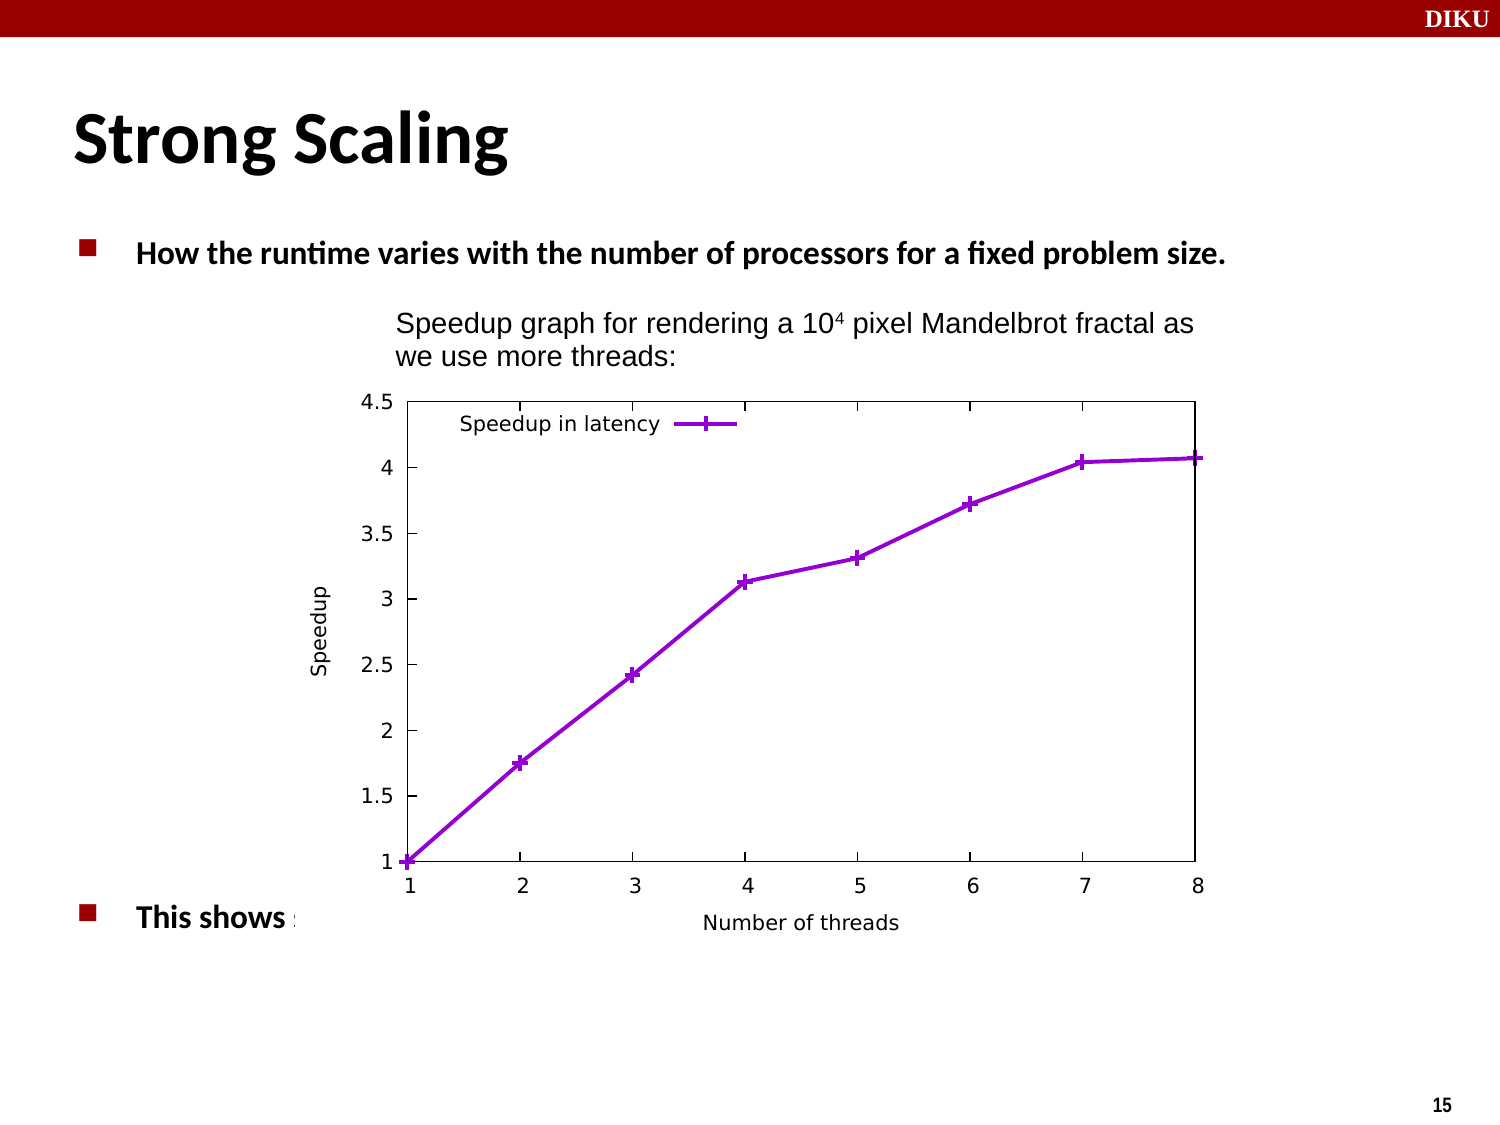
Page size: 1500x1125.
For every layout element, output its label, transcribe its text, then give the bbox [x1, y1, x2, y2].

text_box How the runtime varies with the number of processors for a fixed problem size. This shows sub-linear strong scalability—8 threads barely gets us 4 × speedup [65, 223, 1361, 1039]
picture [295, 376, 1237, 941]
text_box Speedup graph for rendering a 104 pixel Mandelbrot fractal as we use more threads: [380, 299, 1221, 381]
text_box Strong Scaling [58, 71, 1304, 197]
